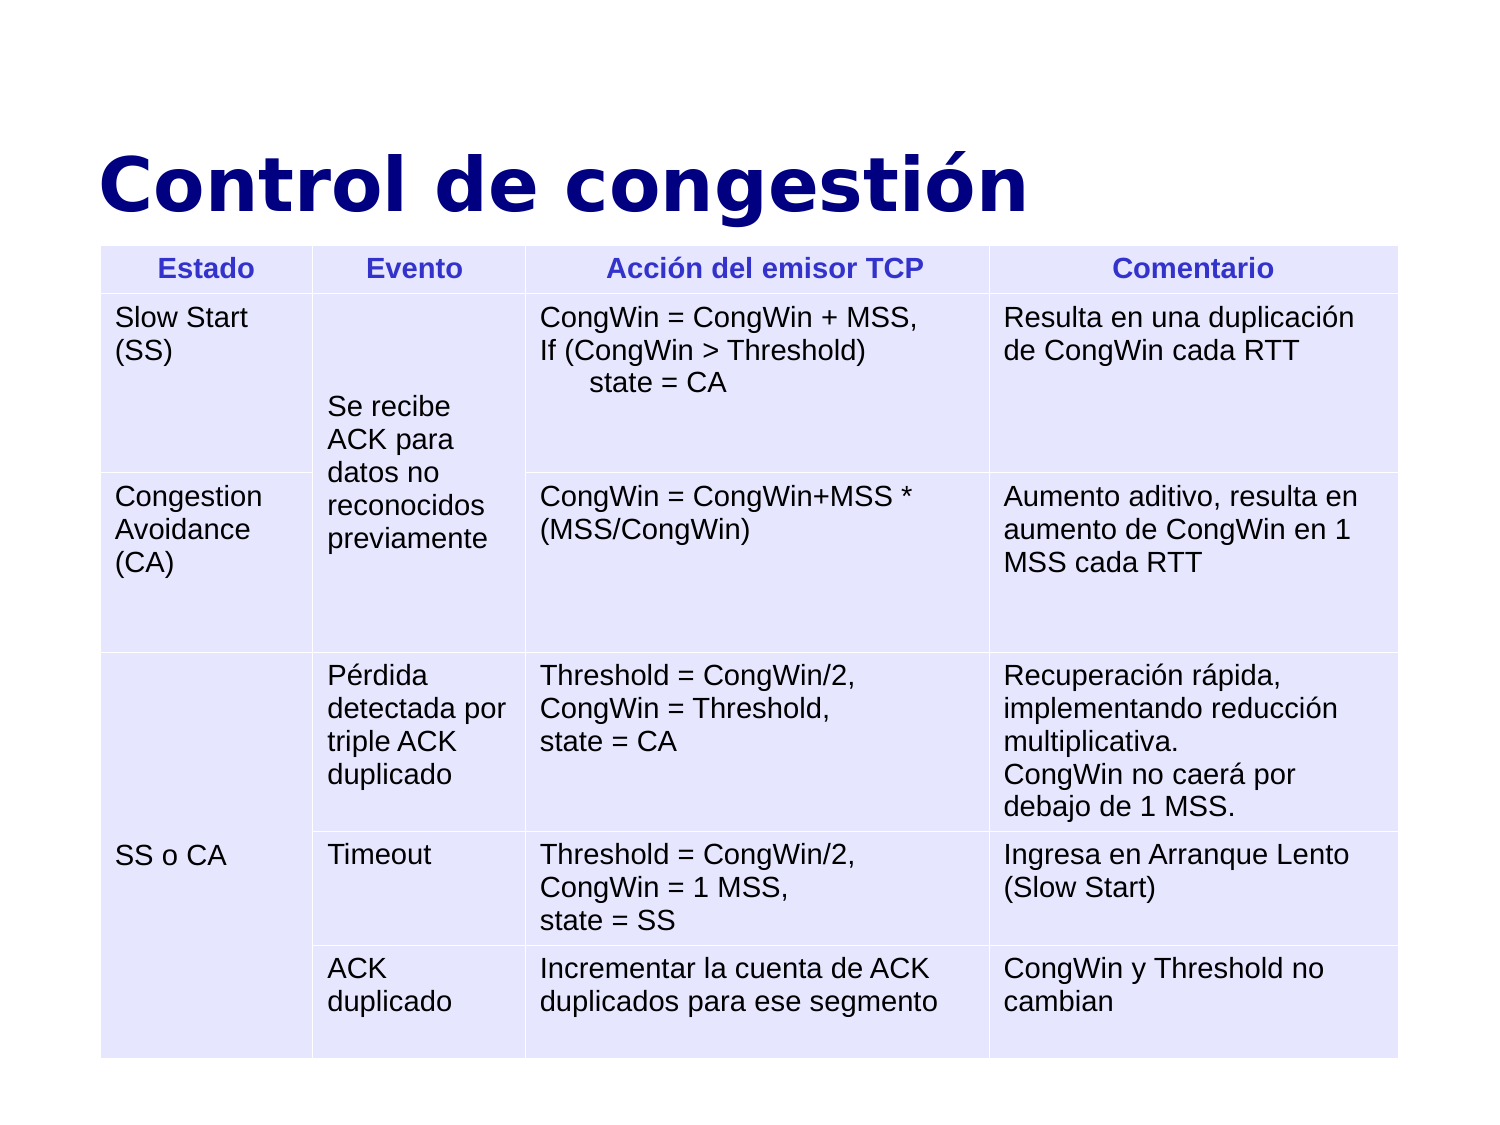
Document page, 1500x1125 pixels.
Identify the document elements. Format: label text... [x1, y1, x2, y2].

table_cell Aumento aditivo, resulta en aumento de CongWin en 1 MSS cada RTT [990, 473, 1398, 652]
table_cell Se recibe ACK para datos no reconocidos previamente [313, 294, 525, 652]
table_cell Pérdida detectada por triple ACK duplicado [313, 653, 525, 831]
table_cell CongWin = CongWin + MSS, If (CongWin > Threshold) state = CA [526, 294, 989, 472]
table_header Evento [313, 246, 525, 293]
table_cell Recuperación rápida, implementando reducción multiplicativa. CongWin no caerá por debajo de 1 MSS. [990, 653, 1398, 831]
table_cell SS o CA [101, 653, 312, 1058]
table_cell Threshold = CongWin/2, CongWin = Threshold, state = CA [526, 653, 989, 831]
table_cell Timeout [313, 832, 525, 945]
table_cell Congestion Avoidance (CA) [101, 473, 312, 652]
table_header Acción del emisor TCP [526, 246, 989, 293]
table_cell CongWin = CongWin+MSS * (MSS/CongWin) [526, 473, 989, 652]
table_cell CongWin y Threshold no cambian [990, 946, 1398, 1058]
table_header Estado [101, 246, 312, 293]
table_header Comentario [990, 246, 1398, 293]
table_cell Incrementar la cuenta de ACK duplicados para ese segmento [526, 946, 989, 1058]
table_cell ACK duplicado [313, 946, 525, 1058]
table_cell Resulta en una duplicación de CongWin cada RTT [990, 294, 1398, 472]
title Control de congestión [83, 91, 1406, 273]
table_cell Slow Start (SS) [101, 294, 312, 472]
table_cell Threshold = CongWin/2, CongWin = 1 MSS, state = SS [526, 832, 989, 945]
table_cell Ingresa en Arranque Lento (Slow Start) [990, 832, 1398, 945]
